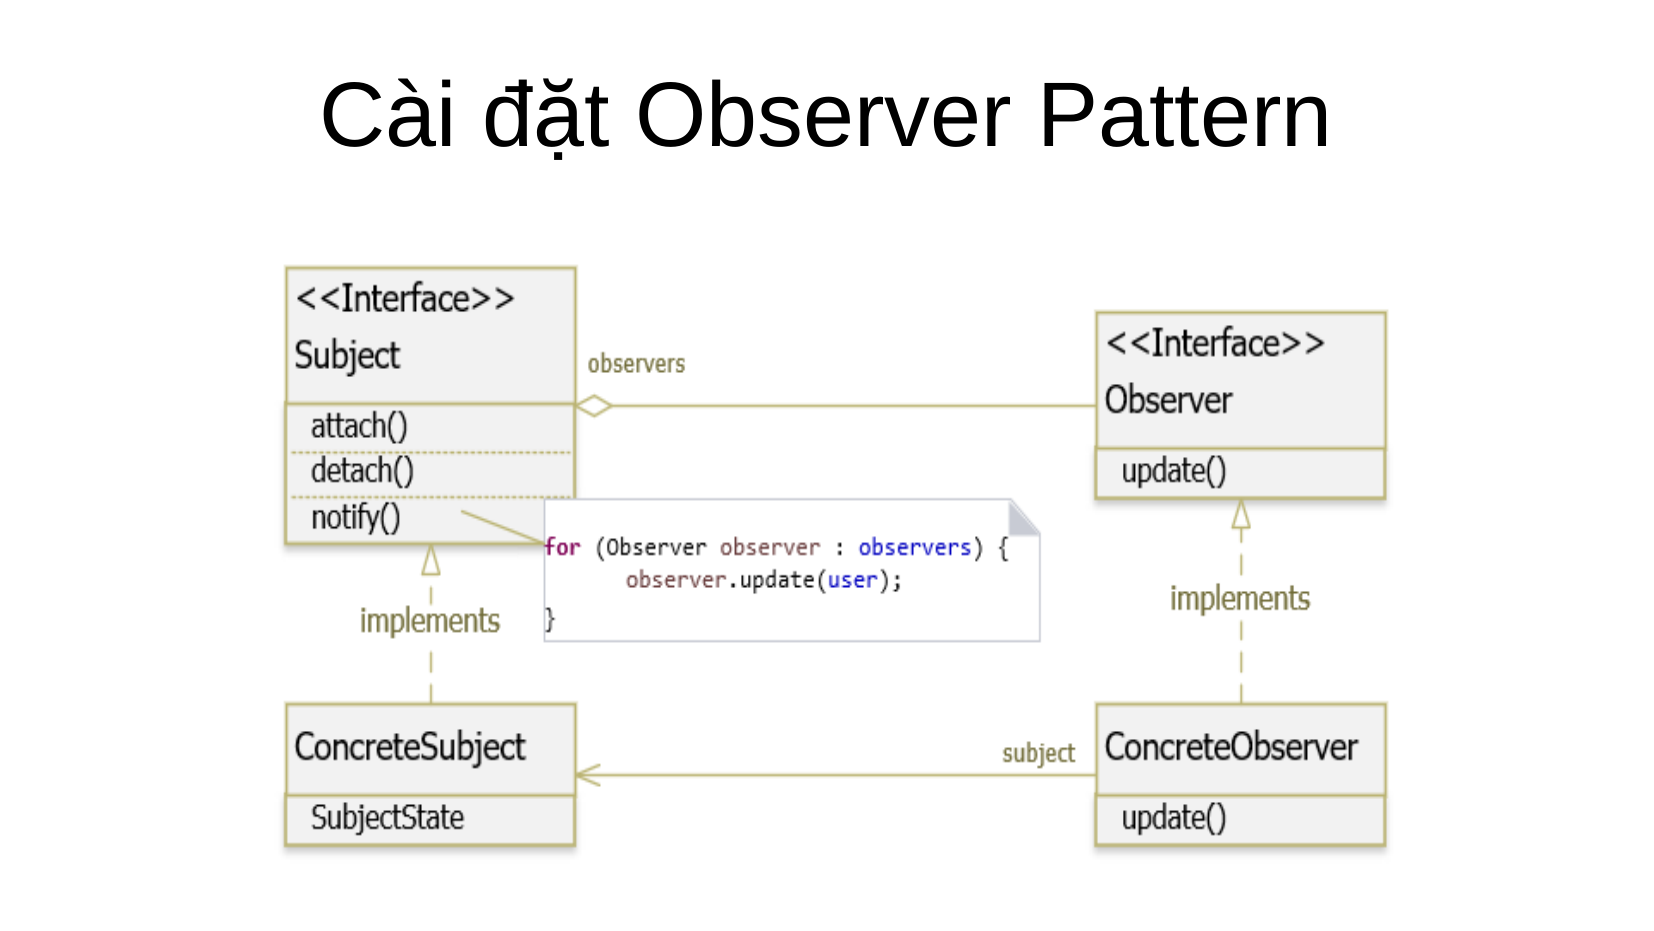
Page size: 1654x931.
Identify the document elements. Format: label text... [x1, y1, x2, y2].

picture [255, 239, 1411, 871]
title Cài đặt Observer Pattern [82, 37, 1571, 193]
